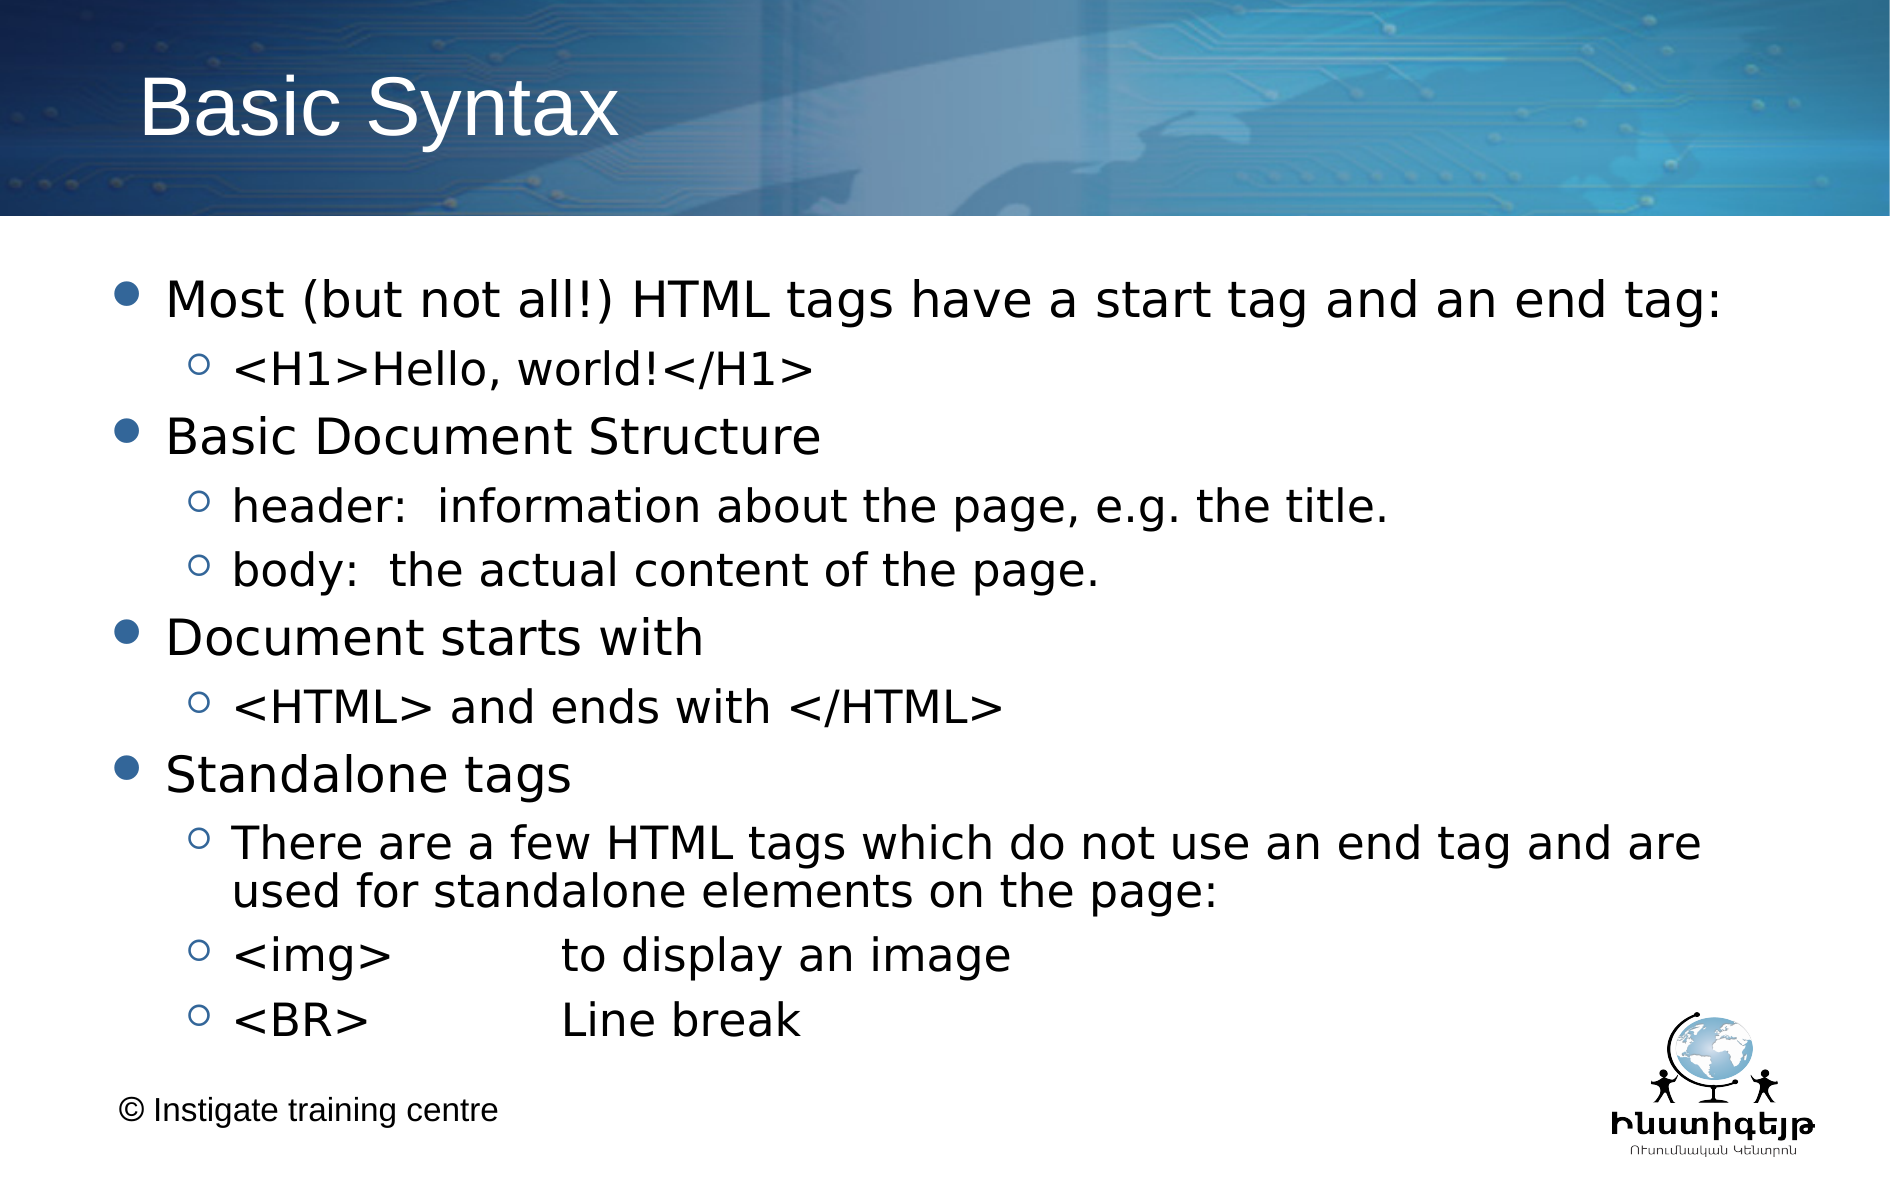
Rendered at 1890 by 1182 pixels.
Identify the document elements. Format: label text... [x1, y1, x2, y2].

picture [1612, 1012, 1815, 1157]
list Most (but not all!) HTML tags have a start tag and an end tag: <H1>Hello, world!</H1> Basic Document Structure header: information about the page, e.g. the title. body: the actual content of the page. Document starts with <HTML> and ends with </HTML> Standalone tags There are a few HTML tags which do not use an end tag and are used for standalone elements on the page: <img> to display an image <BR> Line break [110, 276, 1801, 306]
picture [0, 0, 1890, 216]
